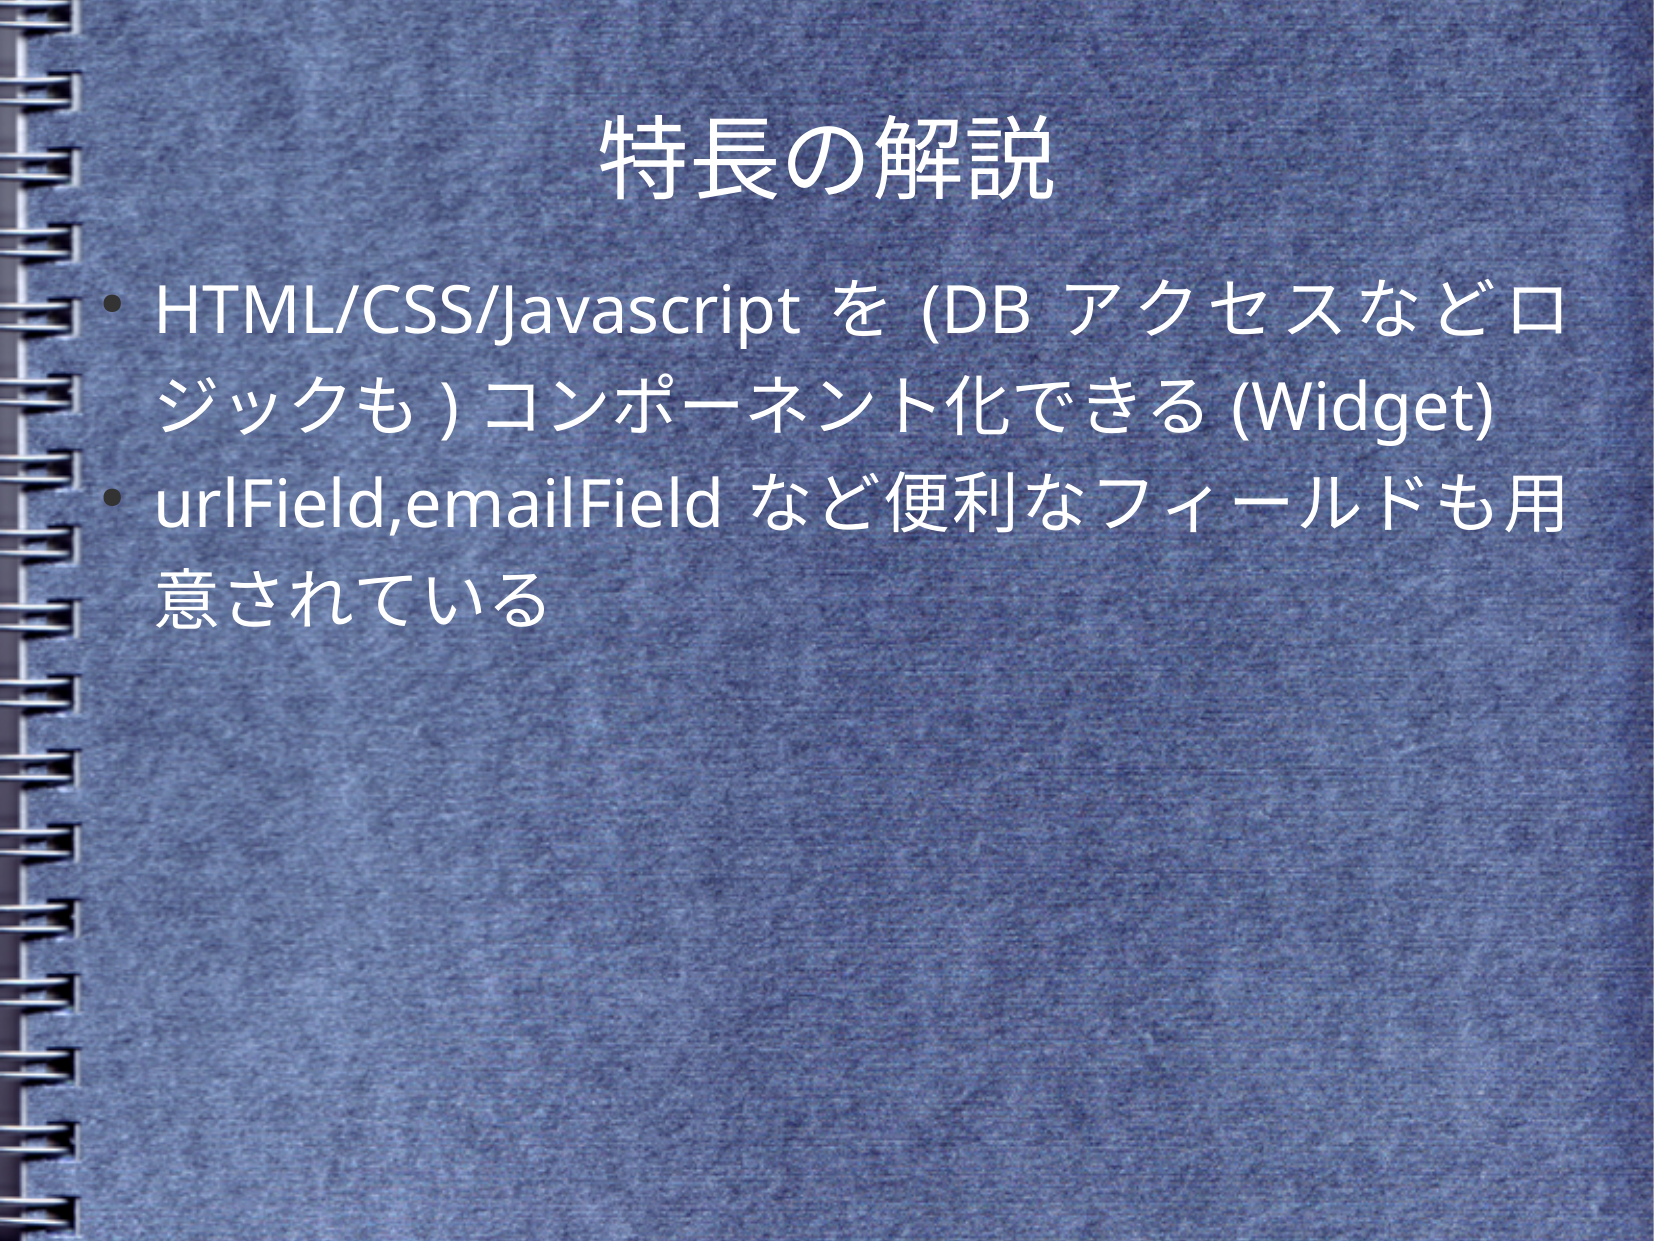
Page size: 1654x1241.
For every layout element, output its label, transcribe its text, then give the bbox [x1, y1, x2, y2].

title 特長の解説 [82, 49, 1571, 256]
picture [0, 0, 1654, 1241]
list HTML/CSS/Javascriptを(DBアクセスなどロジックも)コンポーネント化できる(Widget) urlField,emailFieldなど便利なフィールドも用意されている [82, 256, 1571, 1217]
